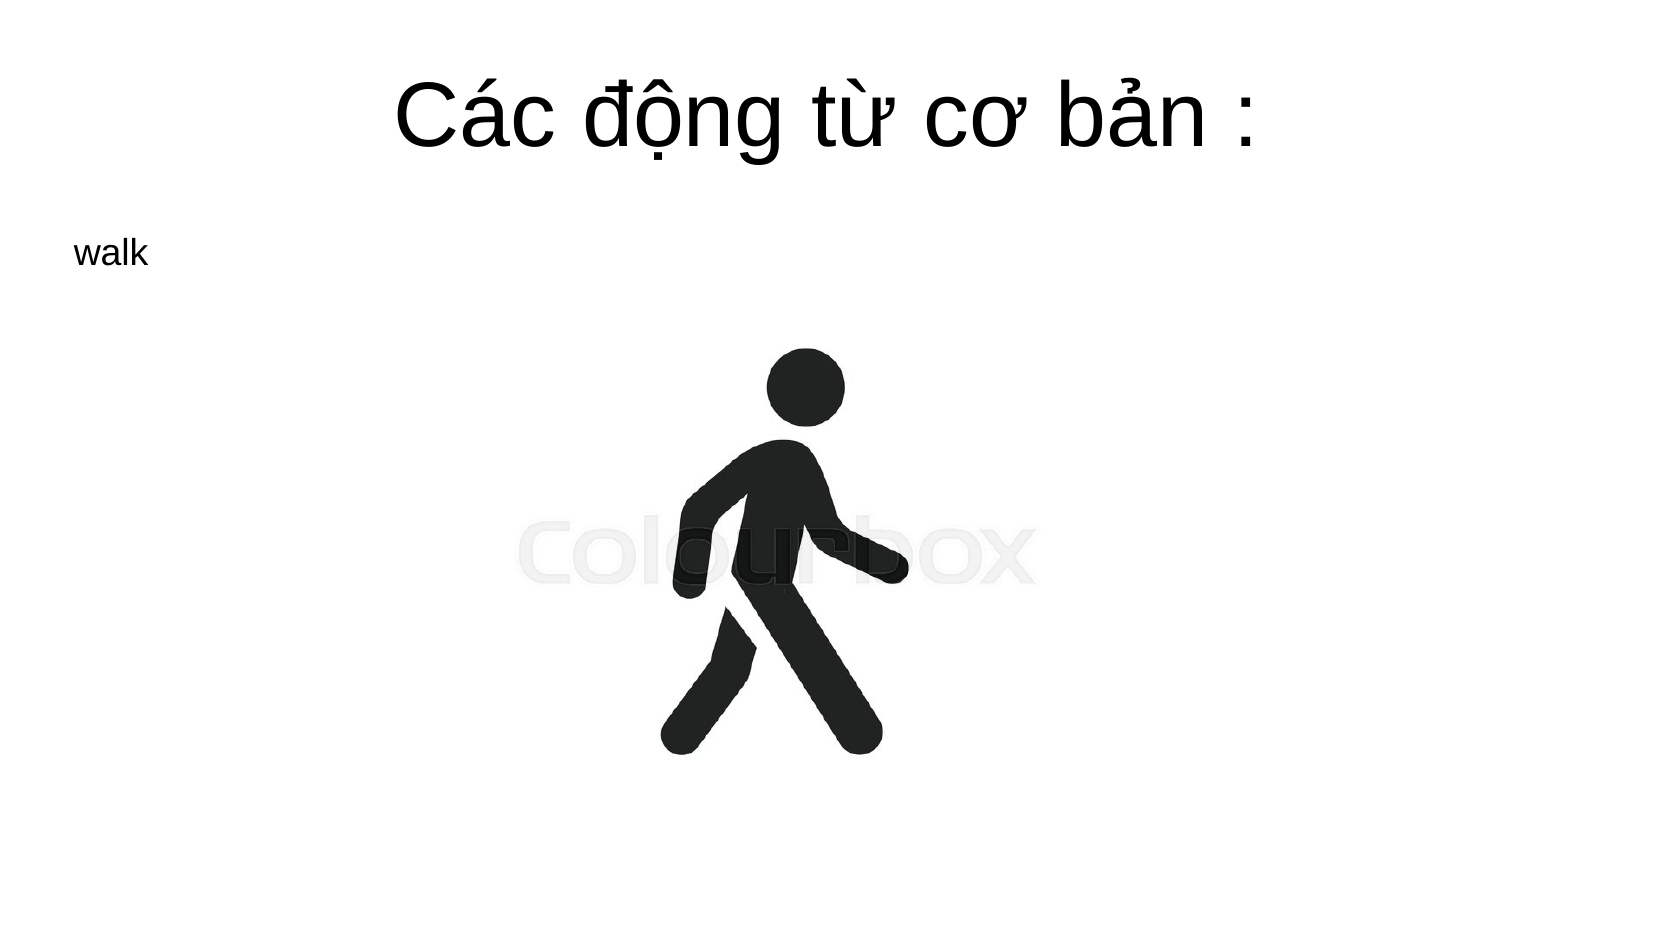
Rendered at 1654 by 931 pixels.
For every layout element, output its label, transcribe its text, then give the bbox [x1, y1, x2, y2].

title Các động từ cơ bản : [82, 37, 1571, 193]
picture [437, 204, 1131, 898]
text_box walk [59, 224, 437, 282]
